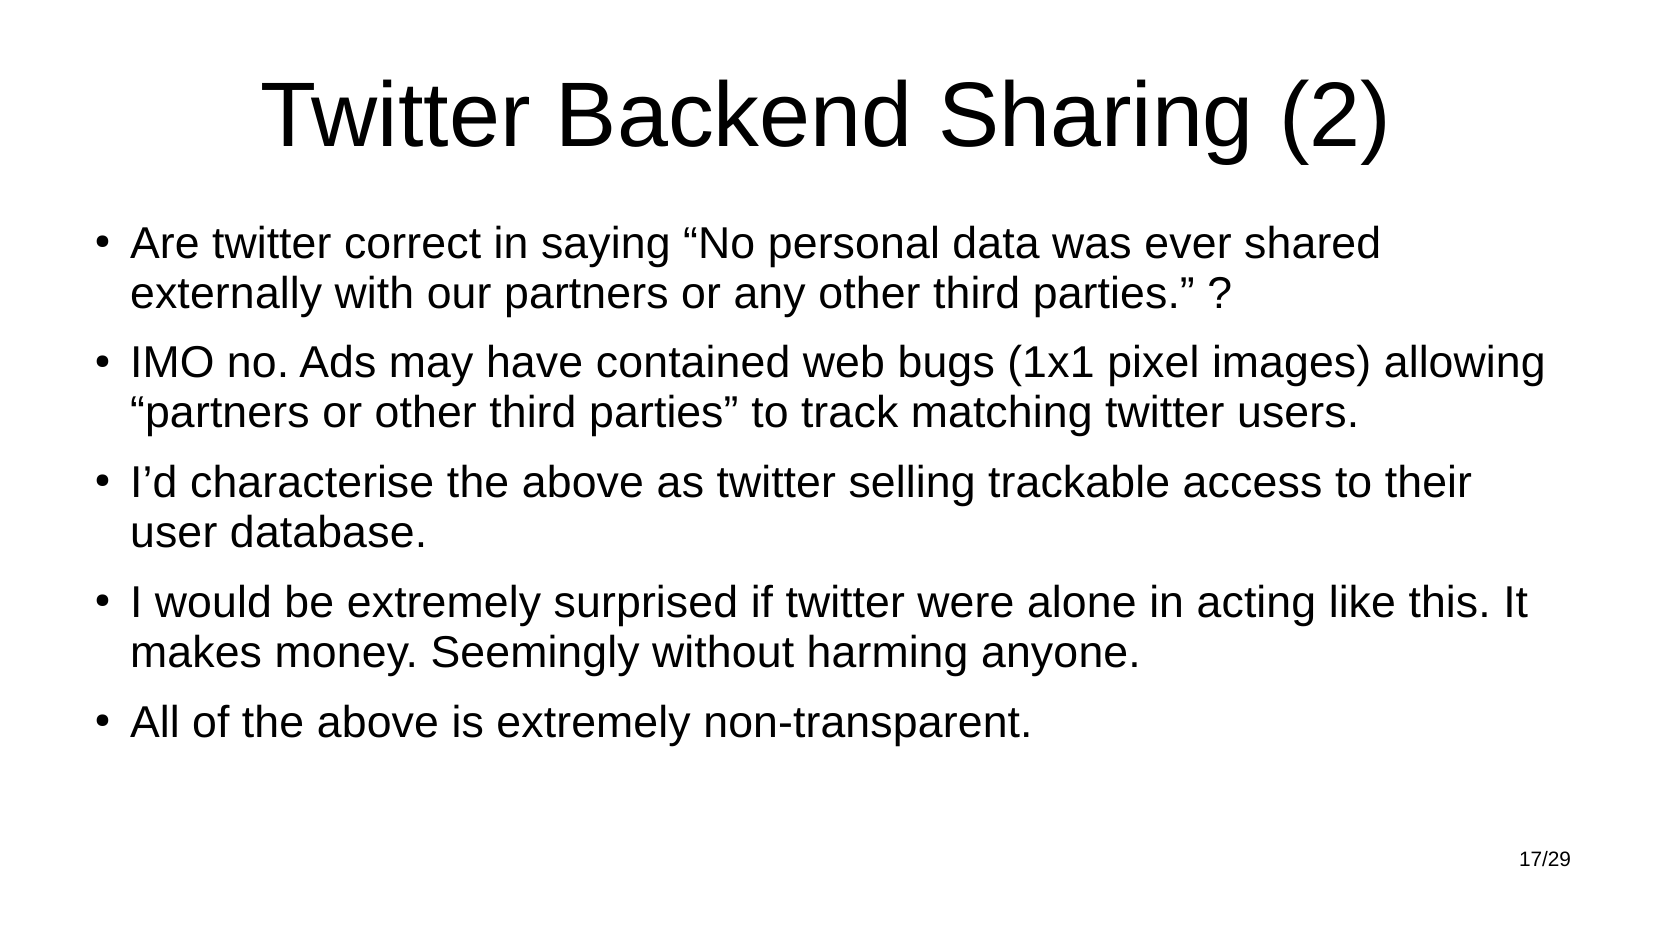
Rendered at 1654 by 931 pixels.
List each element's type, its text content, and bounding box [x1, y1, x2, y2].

list Are twitter correct in saying “No personal data was ever shared externally with our partners or any other third parties.” ? IMO no. Ads may have contained web bugs (1x1 pixel images) allowing “partners or other third parties” to track matching twitter users. I’d characterise the above as twitter selling trackable access to their user database. I would be extremely surprised if twitter were alone in acting like this. It makes money. Seemingly without harming anyone. All of the above is extremely non-transparent. [82, 217, 1571, 758]
title Twitter Backend Sharing (2) [82, 37, 1571, 193]
